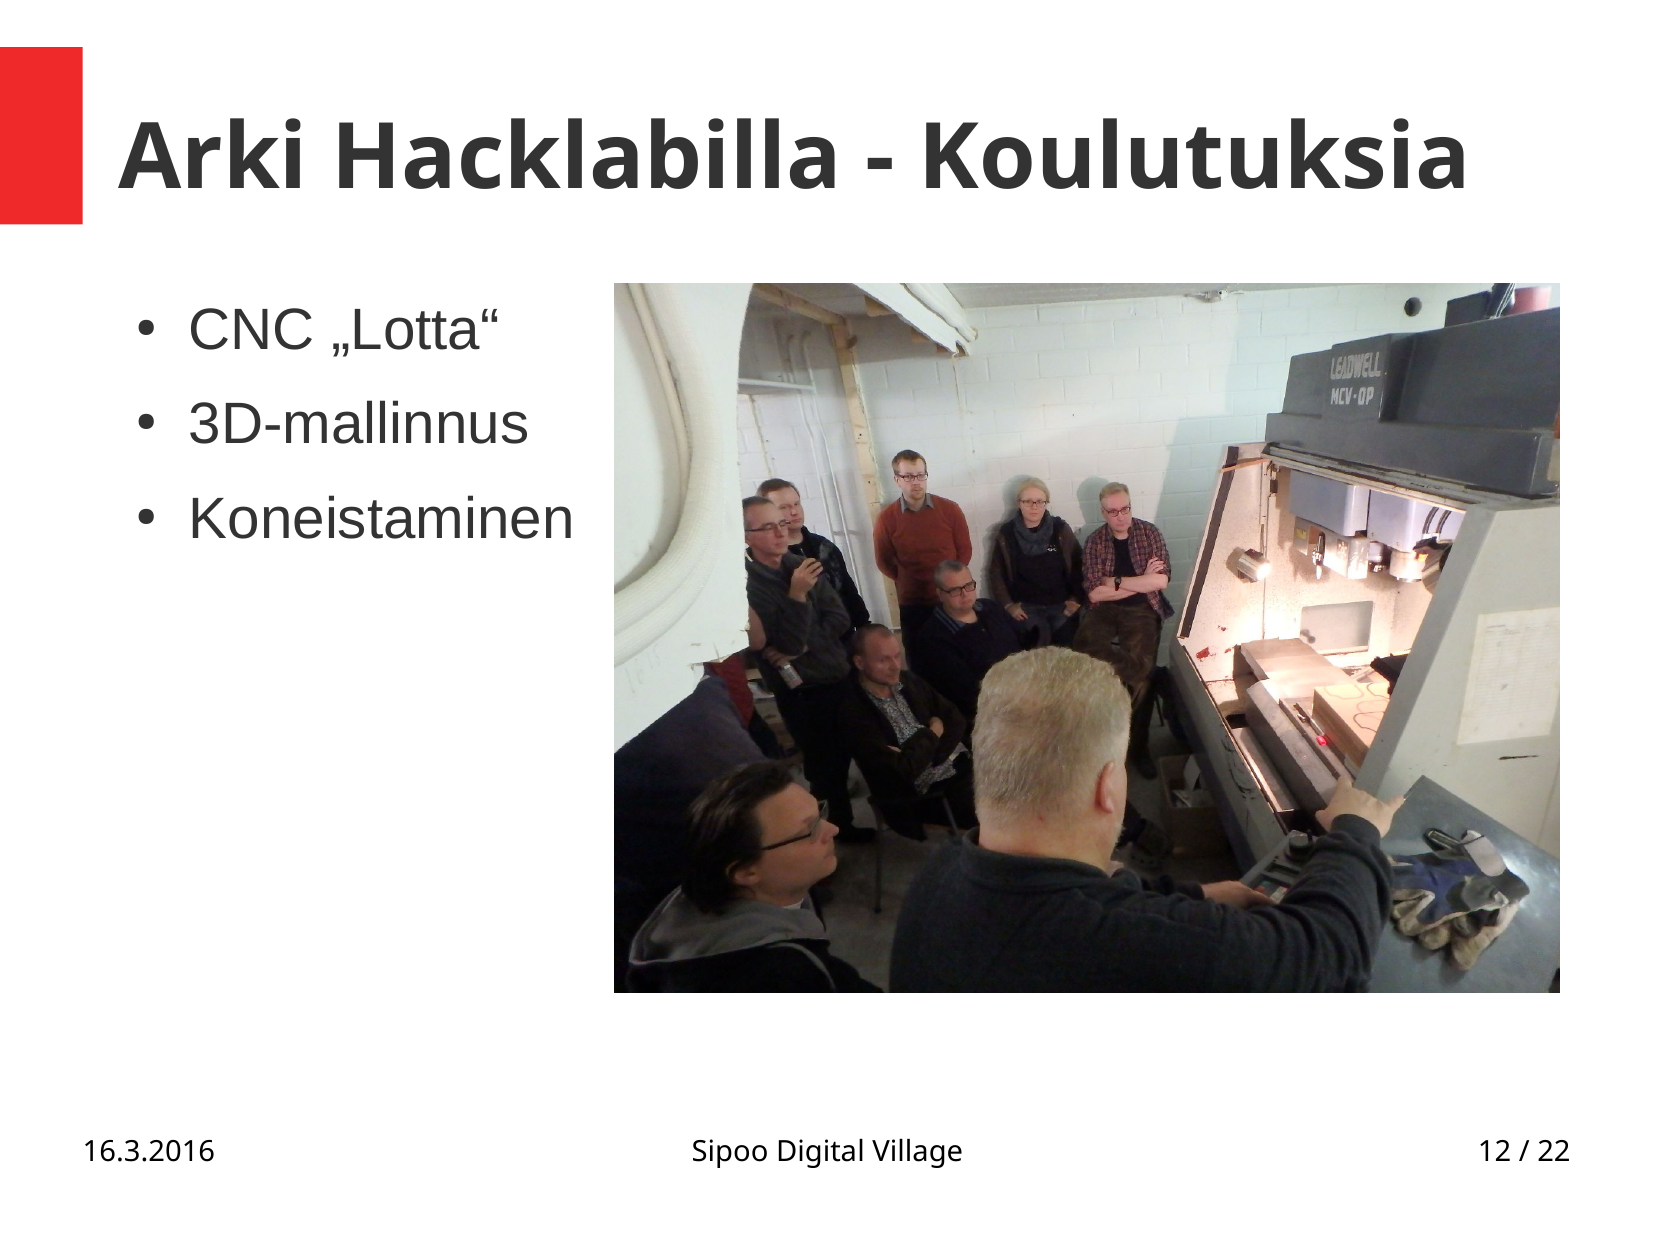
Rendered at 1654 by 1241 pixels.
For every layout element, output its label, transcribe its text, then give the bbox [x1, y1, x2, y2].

list CNC „Lotta“ 3D-mallinnus Koneistaminen [118, 296, 615, 1016]
picture [614, 283, 1560, 993]
title Arki Hacklabilla - Koulutuksia [118, 49, 1571, 257]
